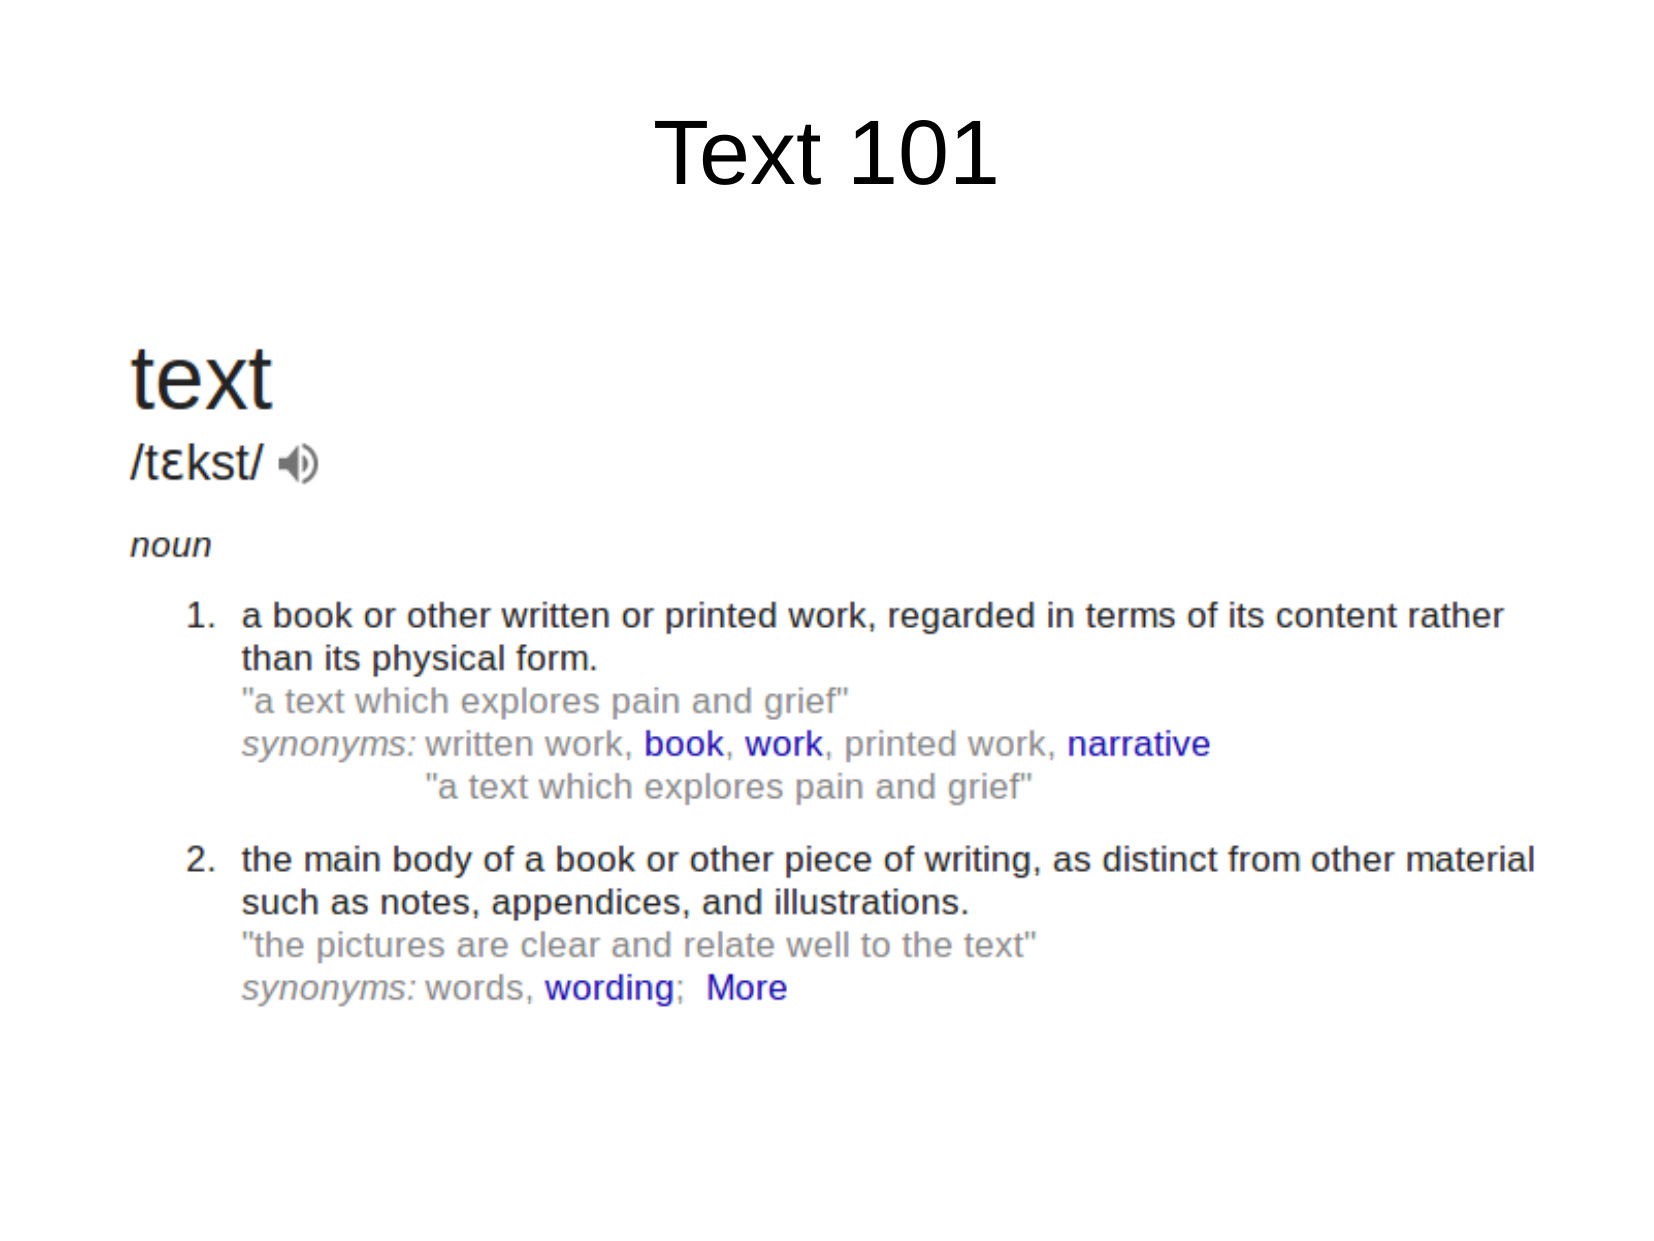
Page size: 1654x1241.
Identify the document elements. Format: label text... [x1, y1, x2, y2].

picture [108, 322, 1565, 1026]
title Text 101 [82, 49, 1571, 257]
